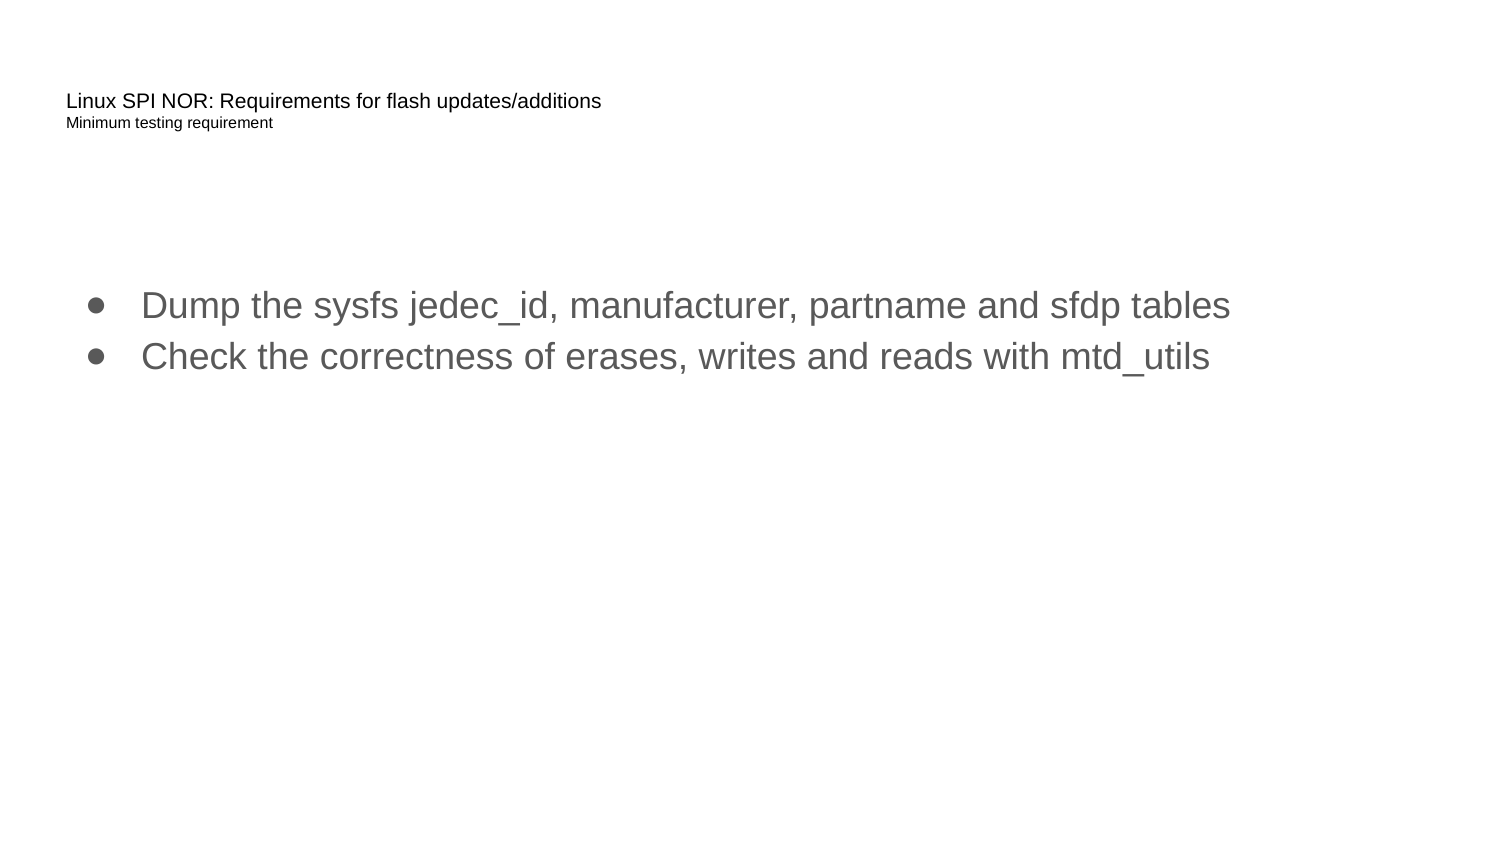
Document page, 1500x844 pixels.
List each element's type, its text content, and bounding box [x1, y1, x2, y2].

title Linux SPI NOR: Requirements for flash updates/additions Minimum testing requirement [51, 72, 1449, 167]
list Dump the sysfs jedec_id, manufacturer, partname and sfdp tables Check the correctness of erases, writes and reads with mtd_utils [51, 189, 1449, 750]
